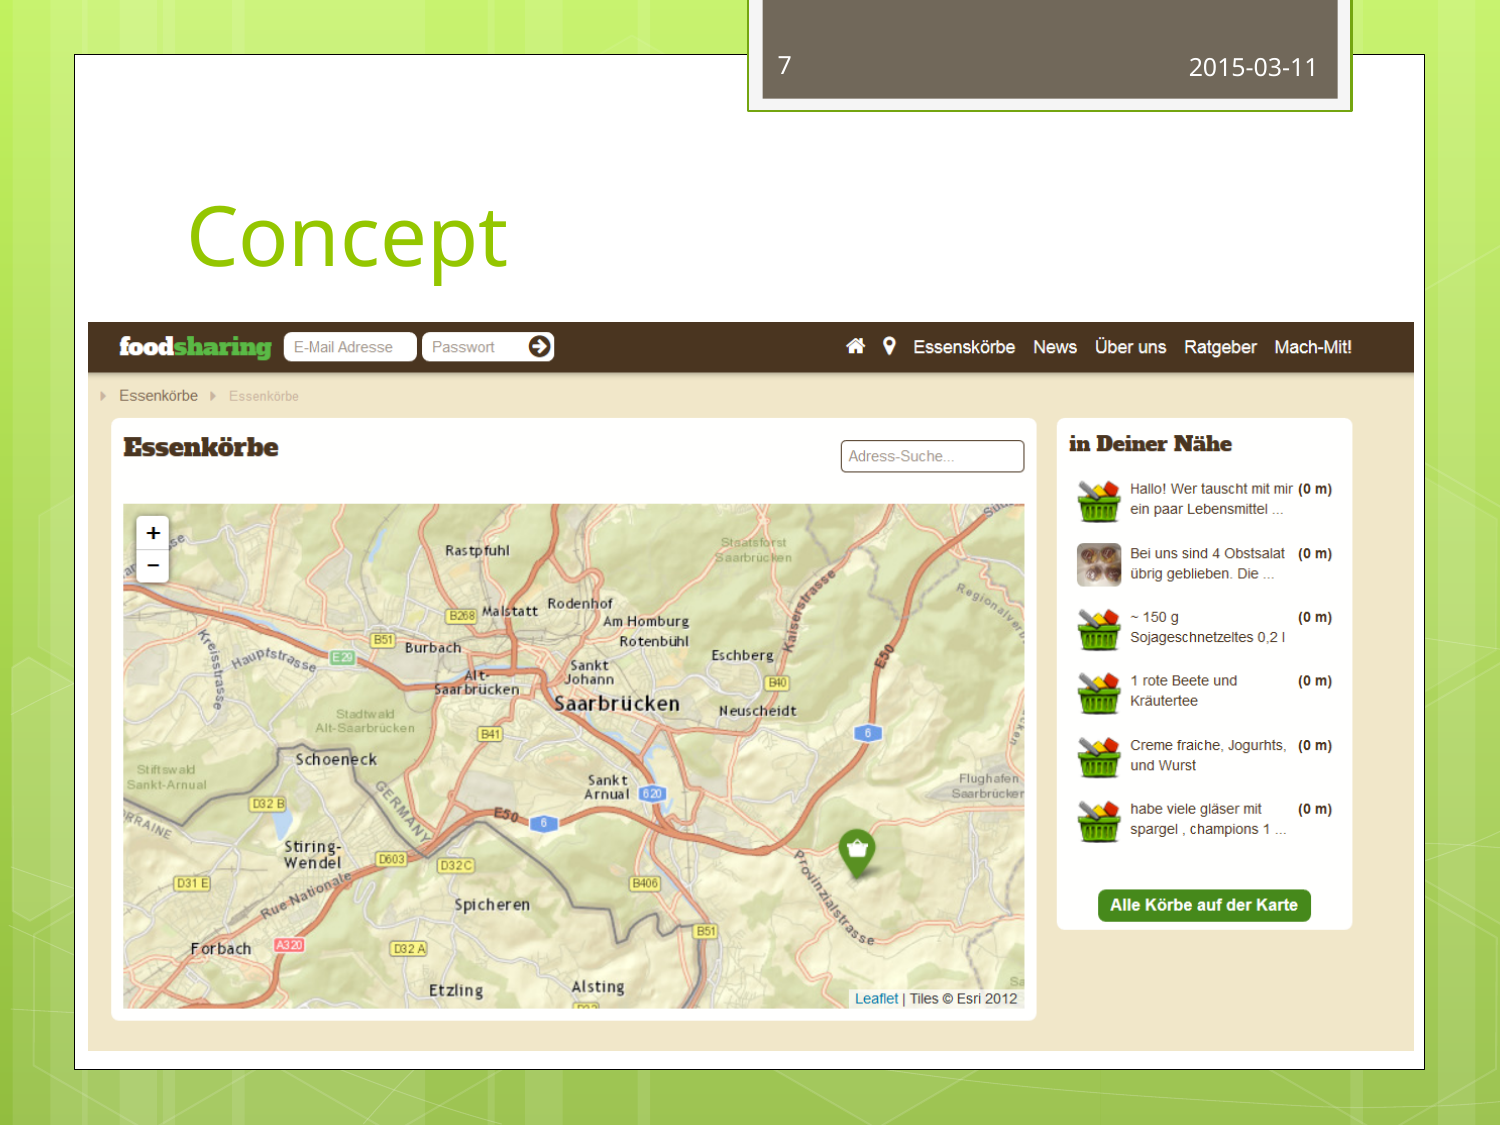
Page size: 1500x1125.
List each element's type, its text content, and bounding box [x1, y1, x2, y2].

title Concept [171, 168, 1324, 291]
picture [88, 322, 1414, 1051]
slide_number 2015-03-11 [983, 36, 1334, 97]
slide_number <number> [762, 36, 982, 97]
